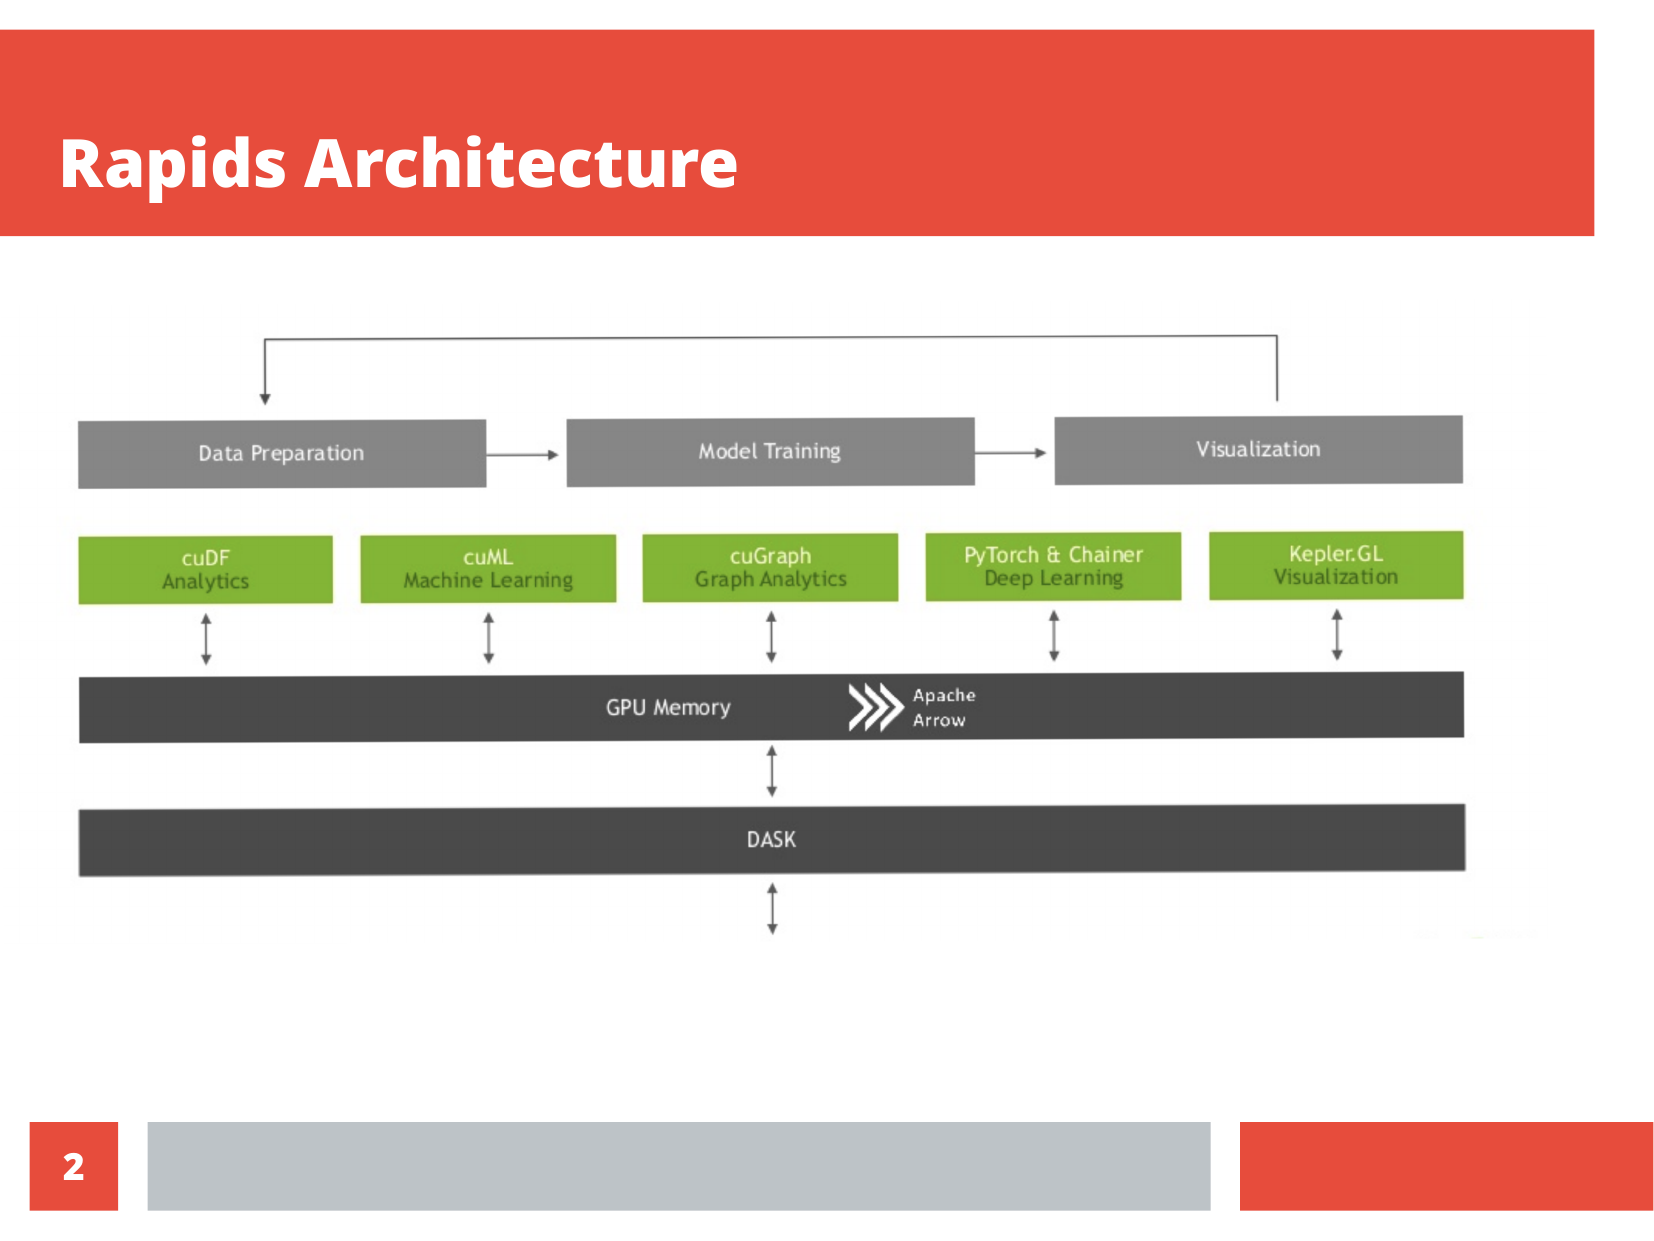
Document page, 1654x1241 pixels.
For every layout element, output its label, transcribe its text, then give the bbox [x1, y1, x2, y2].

title Rapids Architecture [59, 59, 1595, 207]
picture [1, 299, 1548, 944]
